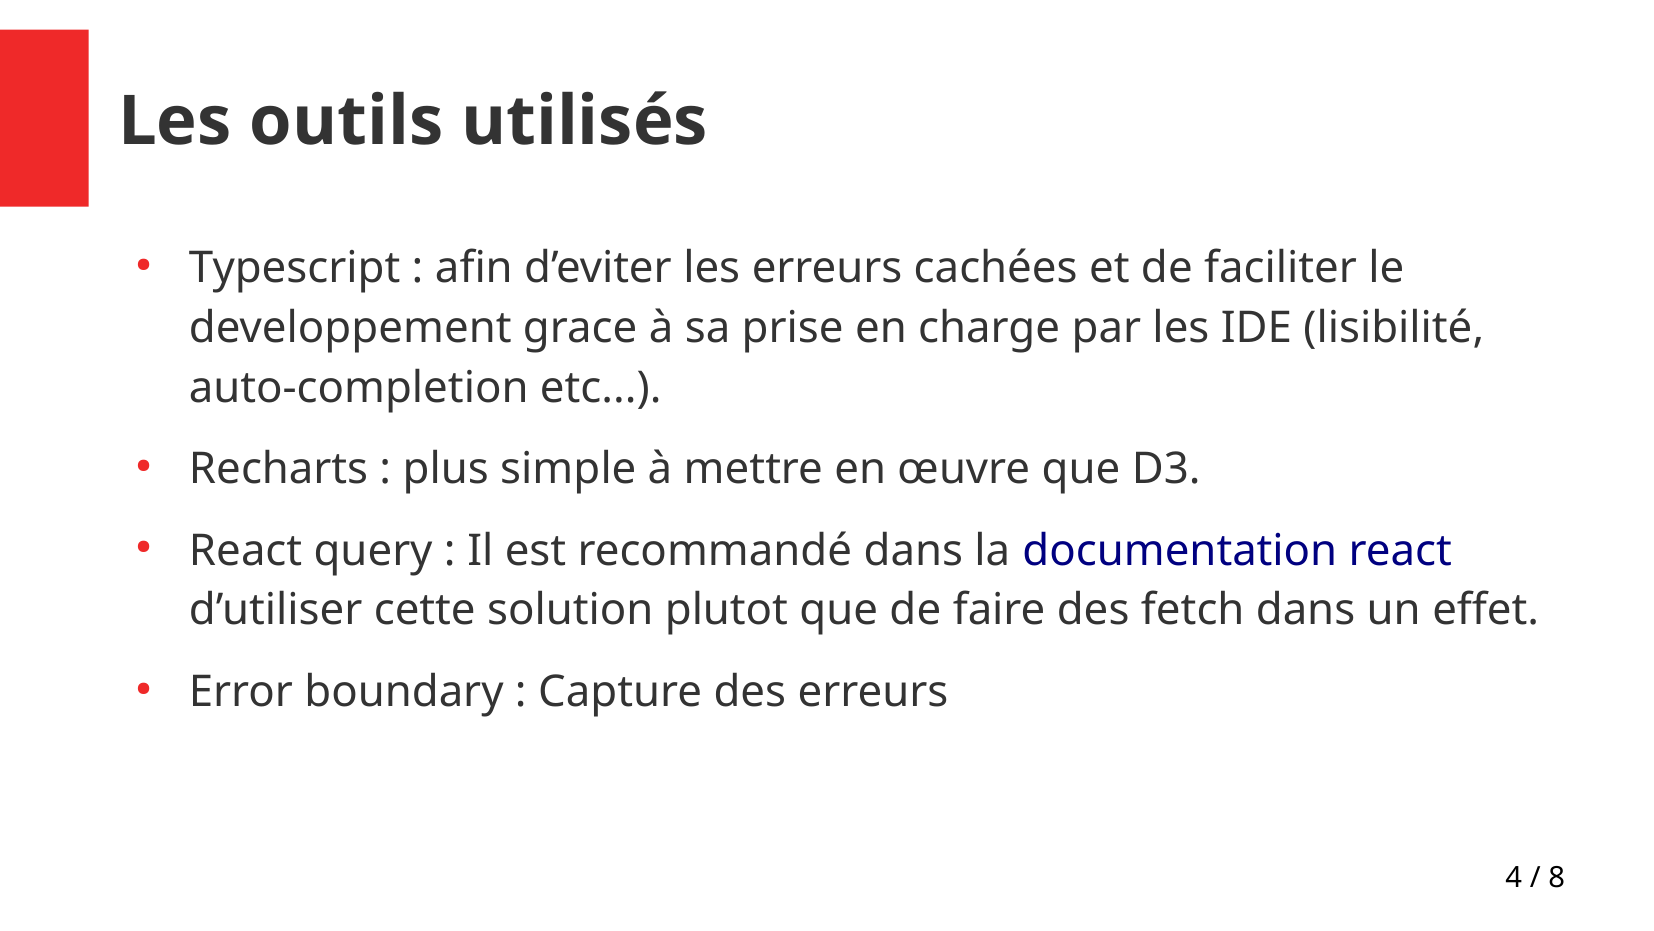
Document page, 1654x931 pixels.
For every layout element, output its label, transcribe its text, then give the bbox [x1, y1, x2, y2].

title Les outils utilisés [118, 29, 1595, 207]
list Typescript : afin d’eviter les erreurs cachées et de faciliter le developpement grace à sa prise en charge par les IDE (lisibilité, auto-completion etc...). Recharts : plus simple à mettre en œuvre que D3. React query : Il est recommandé dans la documentation react d’utiliser cette solution plutot que de faire des fetch dans un effet. Error boundary : Capture des erreurs [118, 236, 1595, 798]
